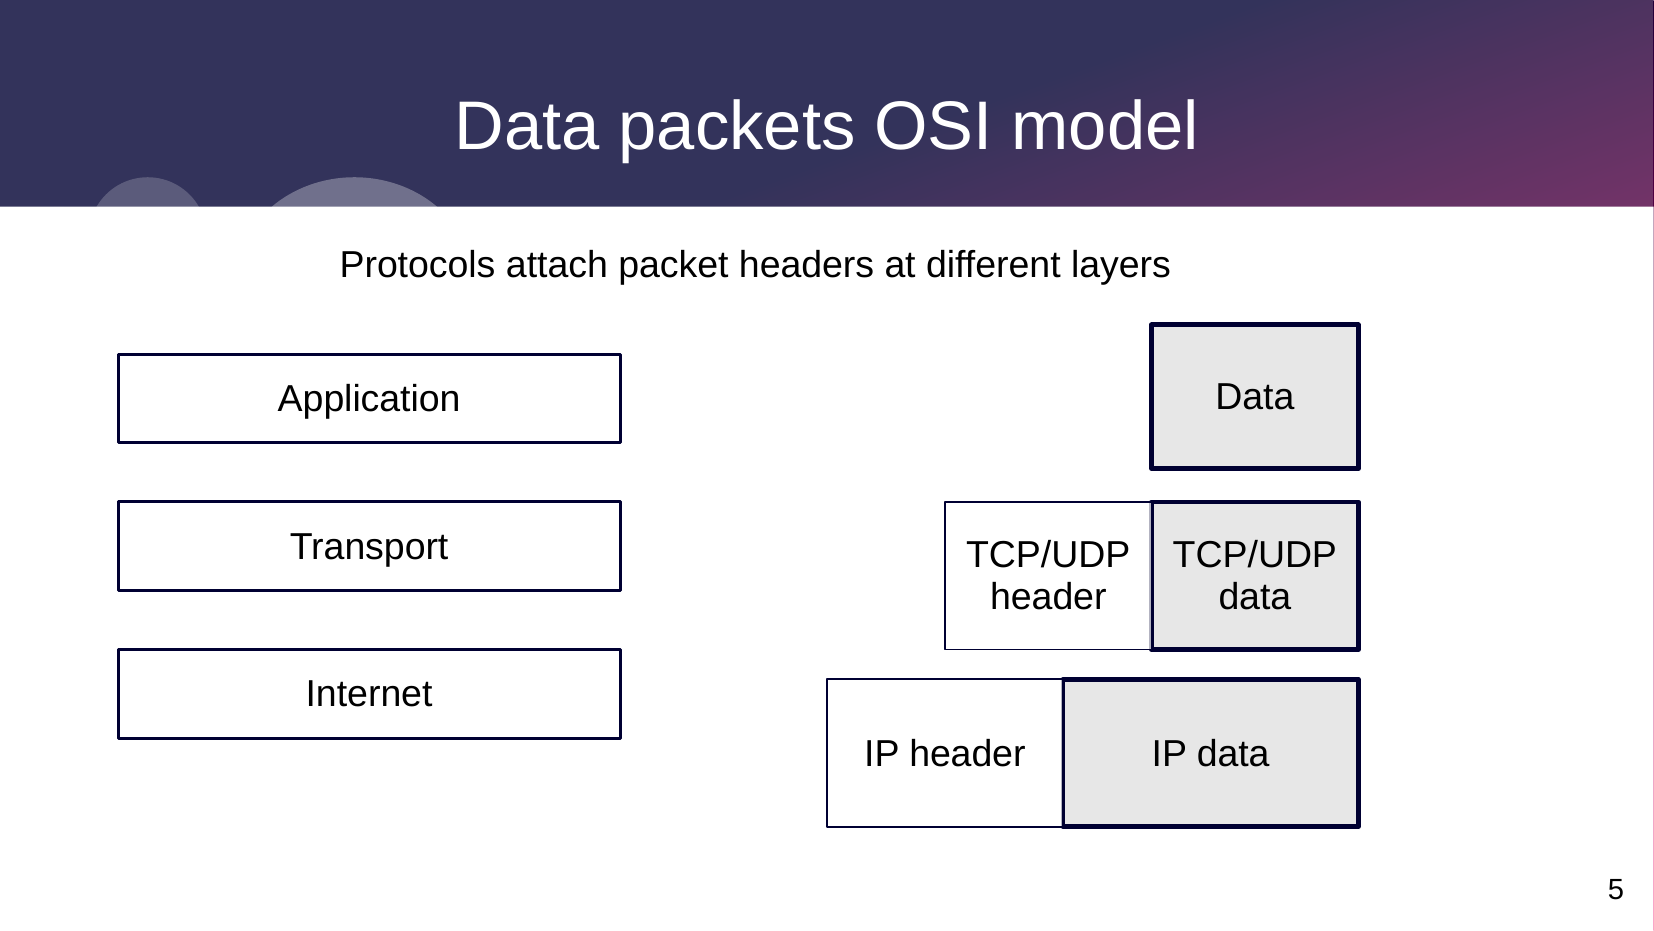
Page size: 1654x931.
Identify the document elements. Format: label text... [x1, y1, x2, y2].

text_box TCP/UDP data [1152, 501, 1359, 650]
text_box Internet [118, 649, 621, 739]
text_box IP data [1063, 679, 1359, 827]
text_box Application [118, 354, 621, 443]
text_box TCP/UDP header [944, 501, 1152, 650]
text_box Transport [118, 501, 621, 591]
text_box IP header [826, 679, 1063, 827]
text_box Protocols attach packet headers at different layers [324, 236, 1187, 293]
title Data packets OSI model [88, 44, 1565, 207]
text_box Data [1151, 324, 1359, 469]
